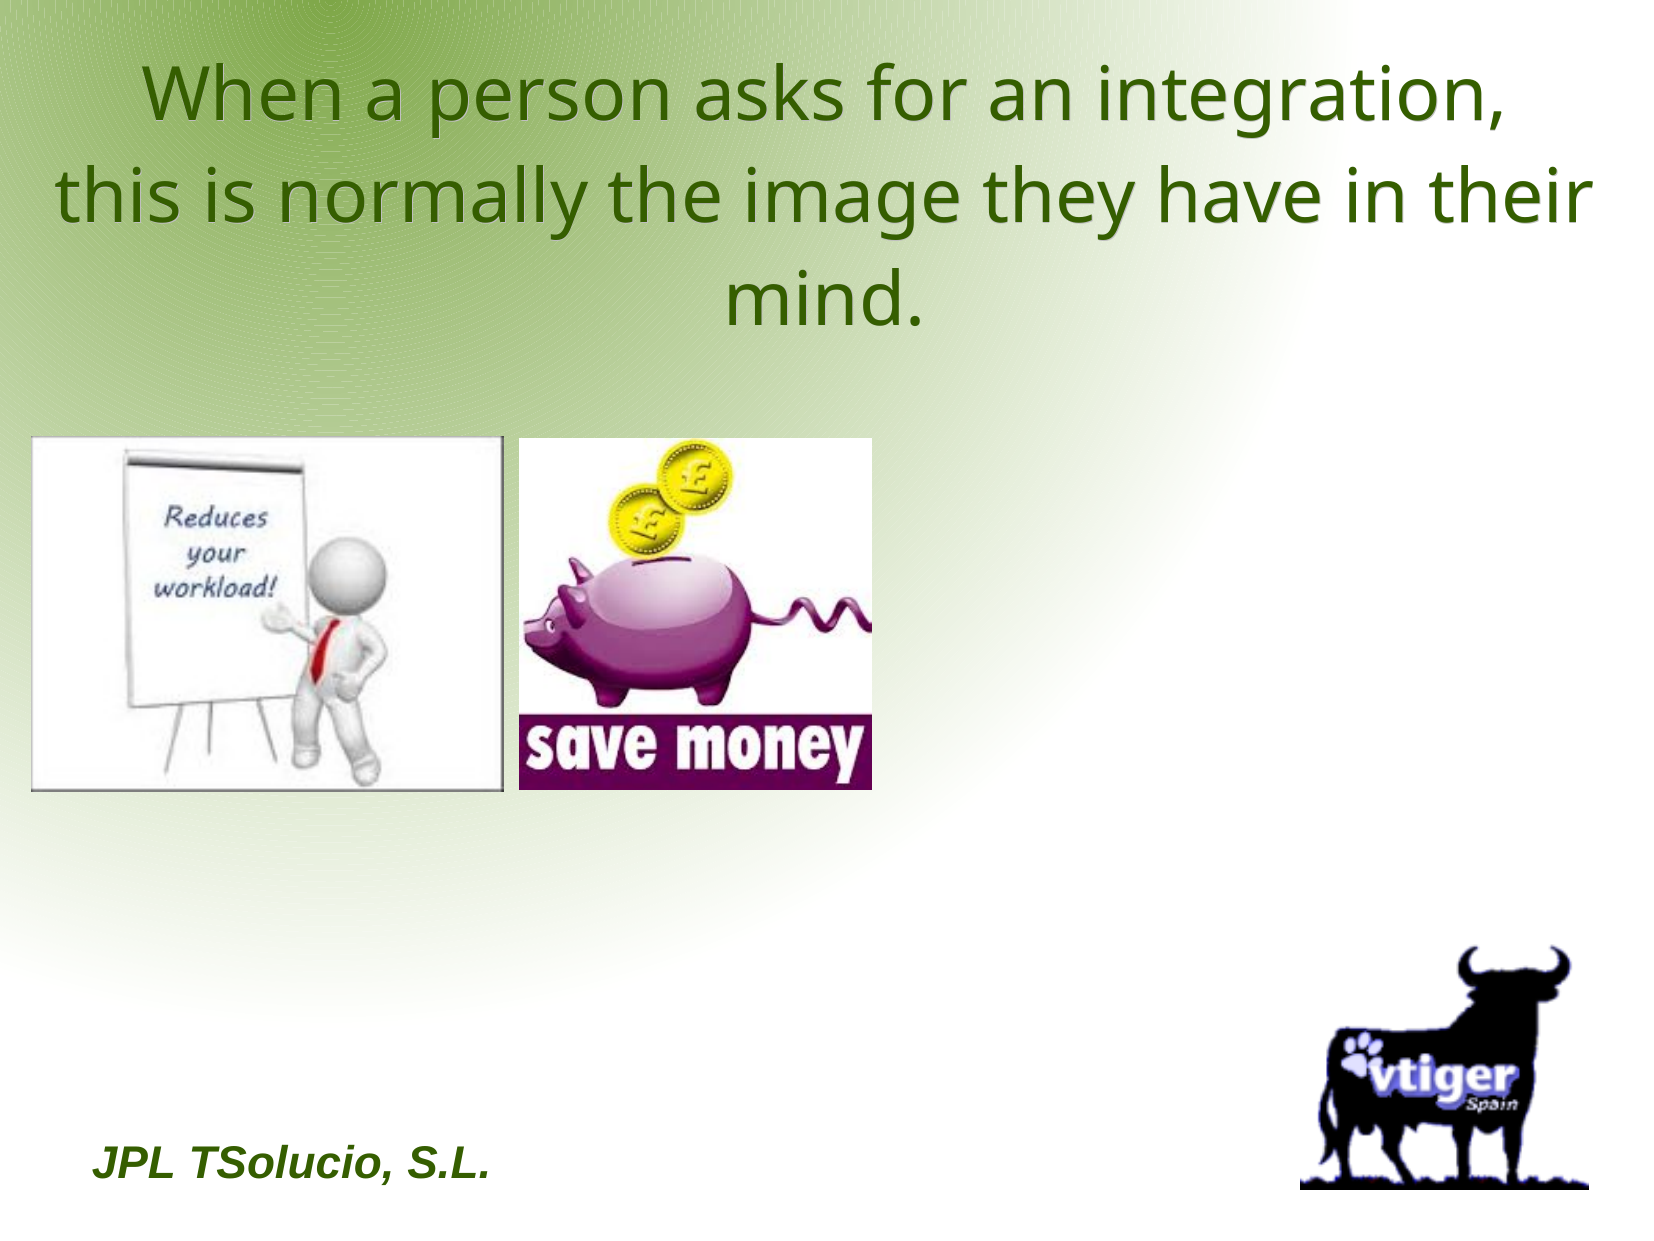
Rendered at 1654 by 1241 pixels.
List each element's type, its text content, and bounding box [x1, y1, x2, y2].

picture [519, 438, 872, 790]
picture [31, 436, 504, 792]
picture [1300, 939, 1589, 1190]
title When a person asks for an integration, this is normally the image they have in their mind. [0, 62, 1652, 325]
